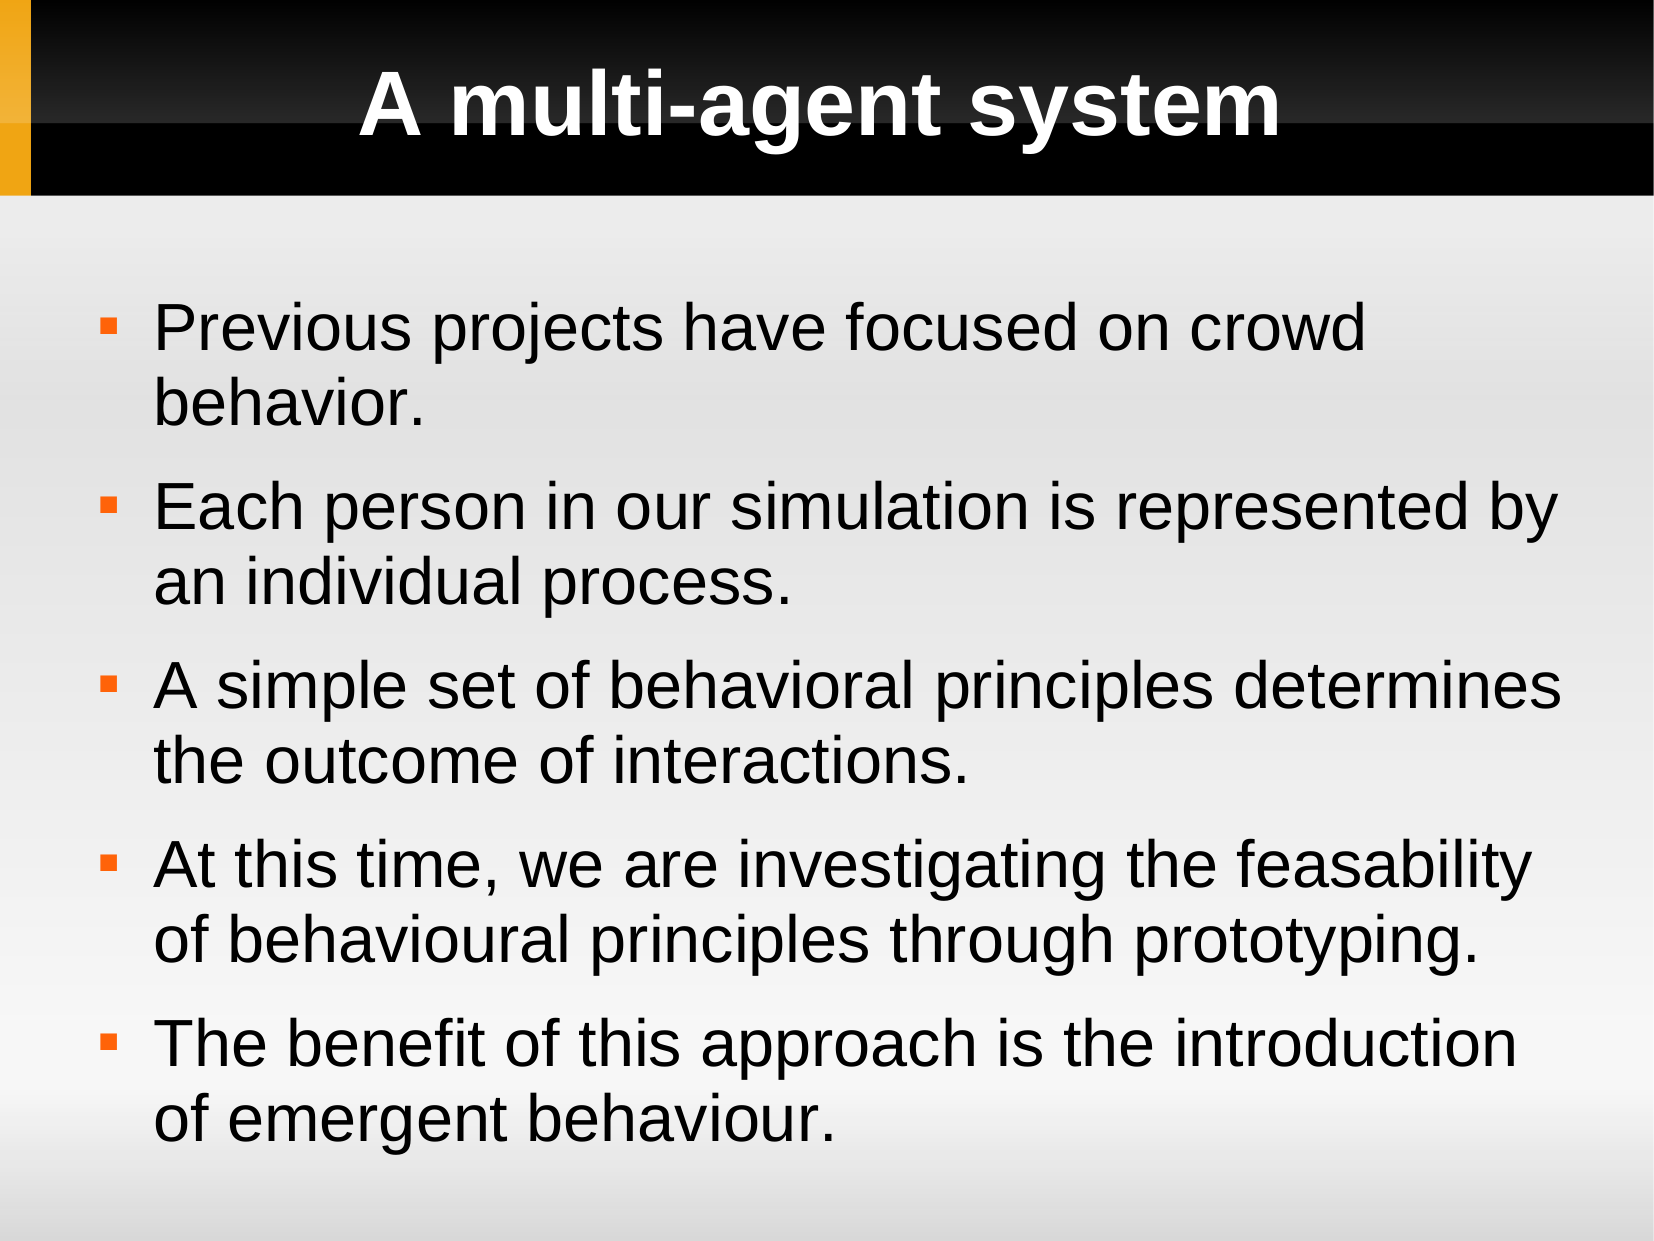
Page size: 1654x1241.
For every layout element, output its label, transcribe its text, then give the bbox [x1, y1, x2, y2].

list Previous projects have focused on crowd behavior. Each person in our simulation is represented by an individual process. A simple set of behavioral principles determines the outcome of interactions. At this time, we are investigating the feasability of behavioural principles through prototyping. The benefit of this approach is the introduction of emergent behaviour. [82, 290, 1571, 1157]
picture [0, 0, 1654, 1241]
title A multi-agent system [76, 0, 1565, 208]
